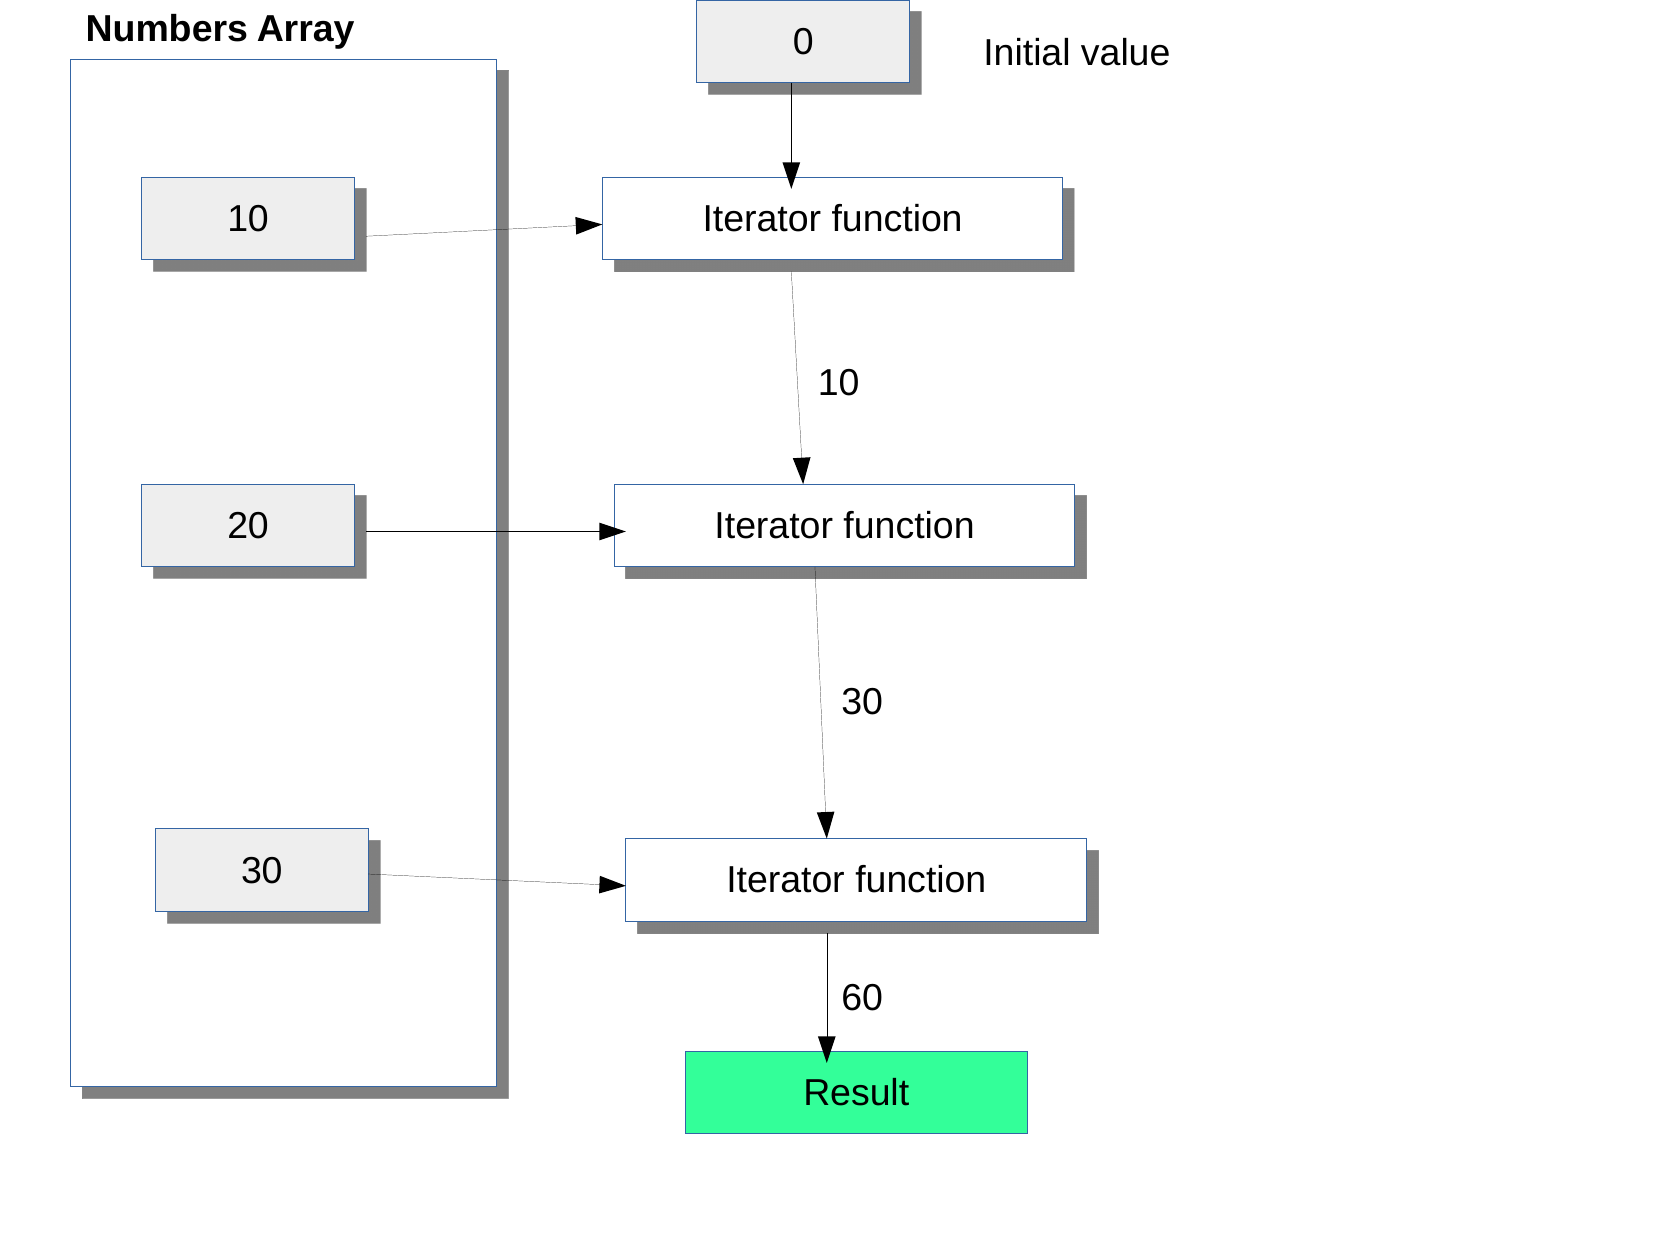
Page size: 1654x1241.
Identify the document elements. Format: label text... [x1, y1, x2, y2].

text_box 30 [826, 673, 910, 731]
text_box Numbers Array [70, 0, 497, 57]
text_box 30 [155, 828, 369, 912]
text_box Iterator function [625, 838, 1087, 922]
text_box [70, 59, 497, 1087]
text_box Iterator function [614, 484, 1075, 567]
text_box Iterator function [602, 177, 1063, 260]
text_box 20 [141, 484, 355, 567]
text_box 10 [141, 177, 355, 260]
text_box 60 [826, 968, 945, 1026]
text_box 10 [803, 354, 898, 412]
text_box Result [685, 1051, 1028, 1134]
text_box Initial value [968, 23, 1252, 81]
text_box 0 [696, 0, 910, 83]
